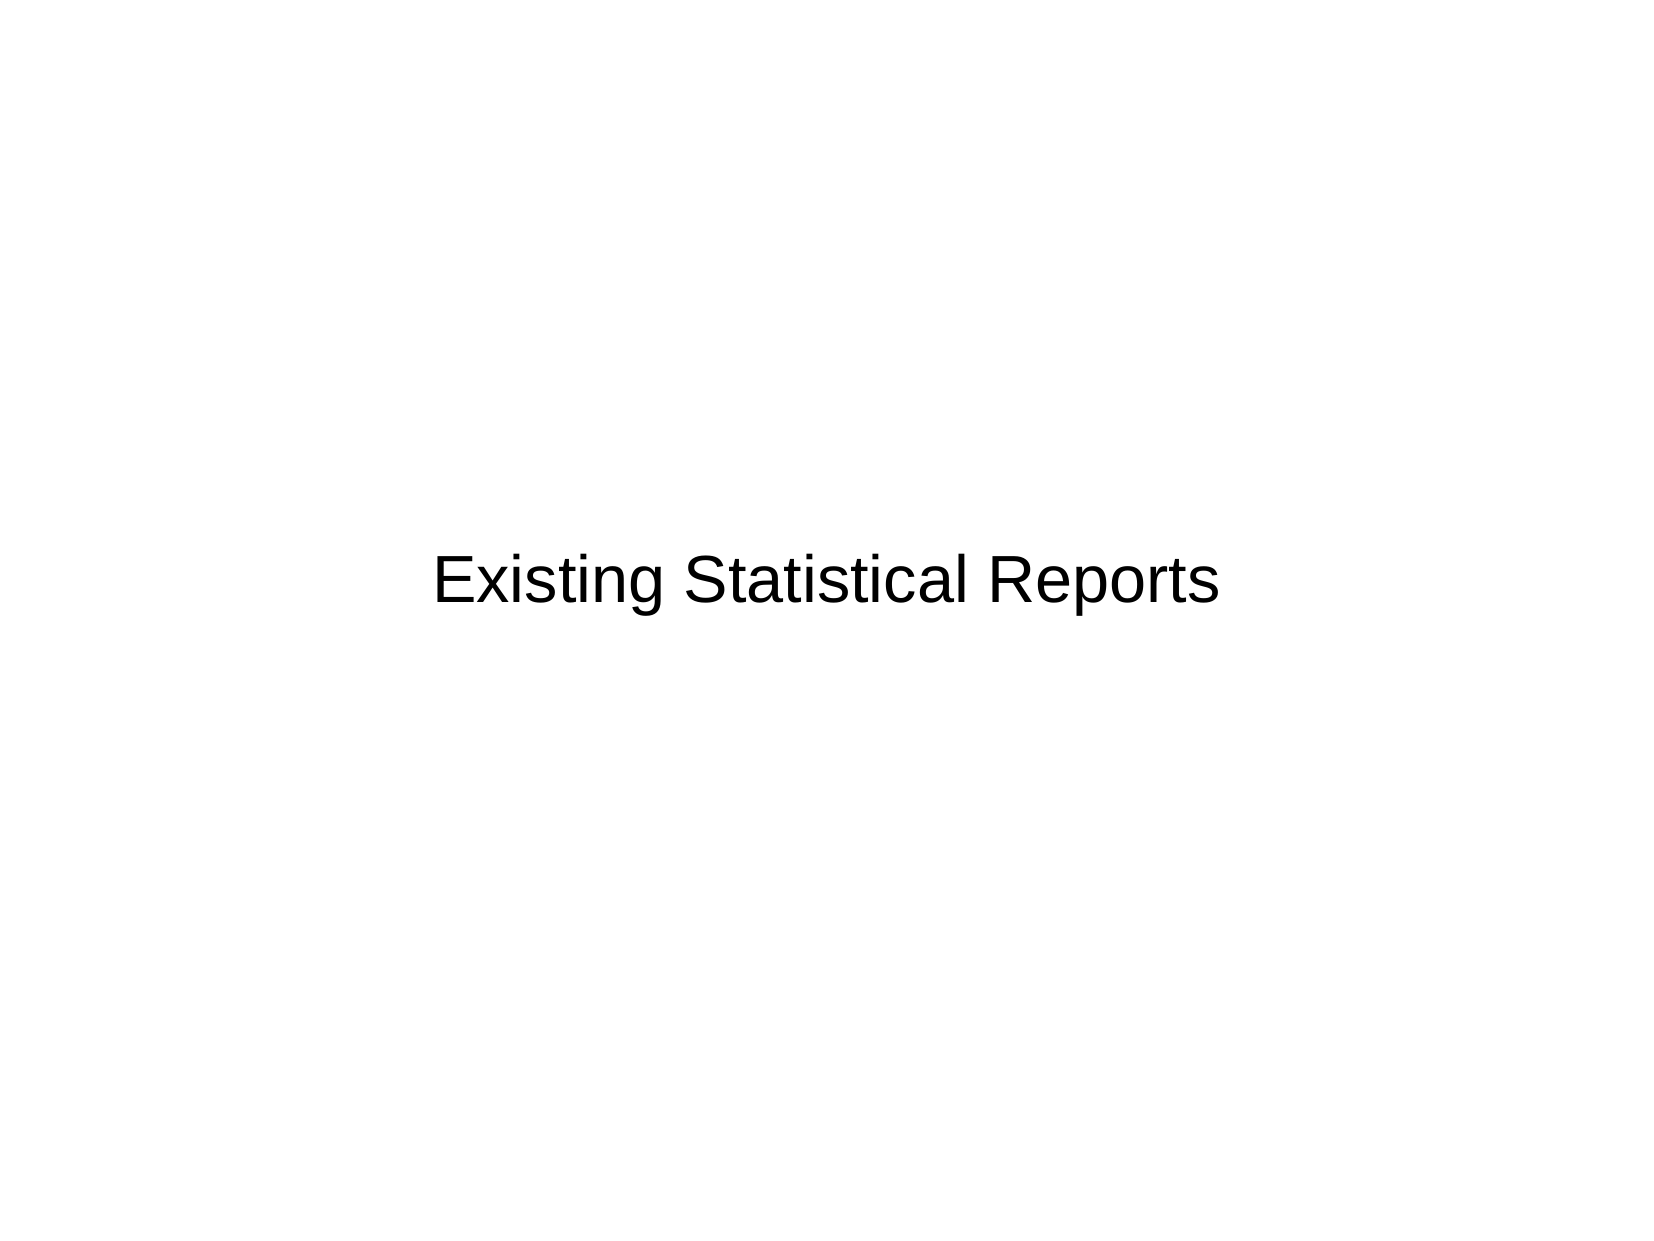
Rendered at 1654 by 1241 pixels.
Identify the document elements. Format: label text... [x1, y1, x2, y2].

subtitle Existing Statistical Reports [82, 56, 1571, 1102]
